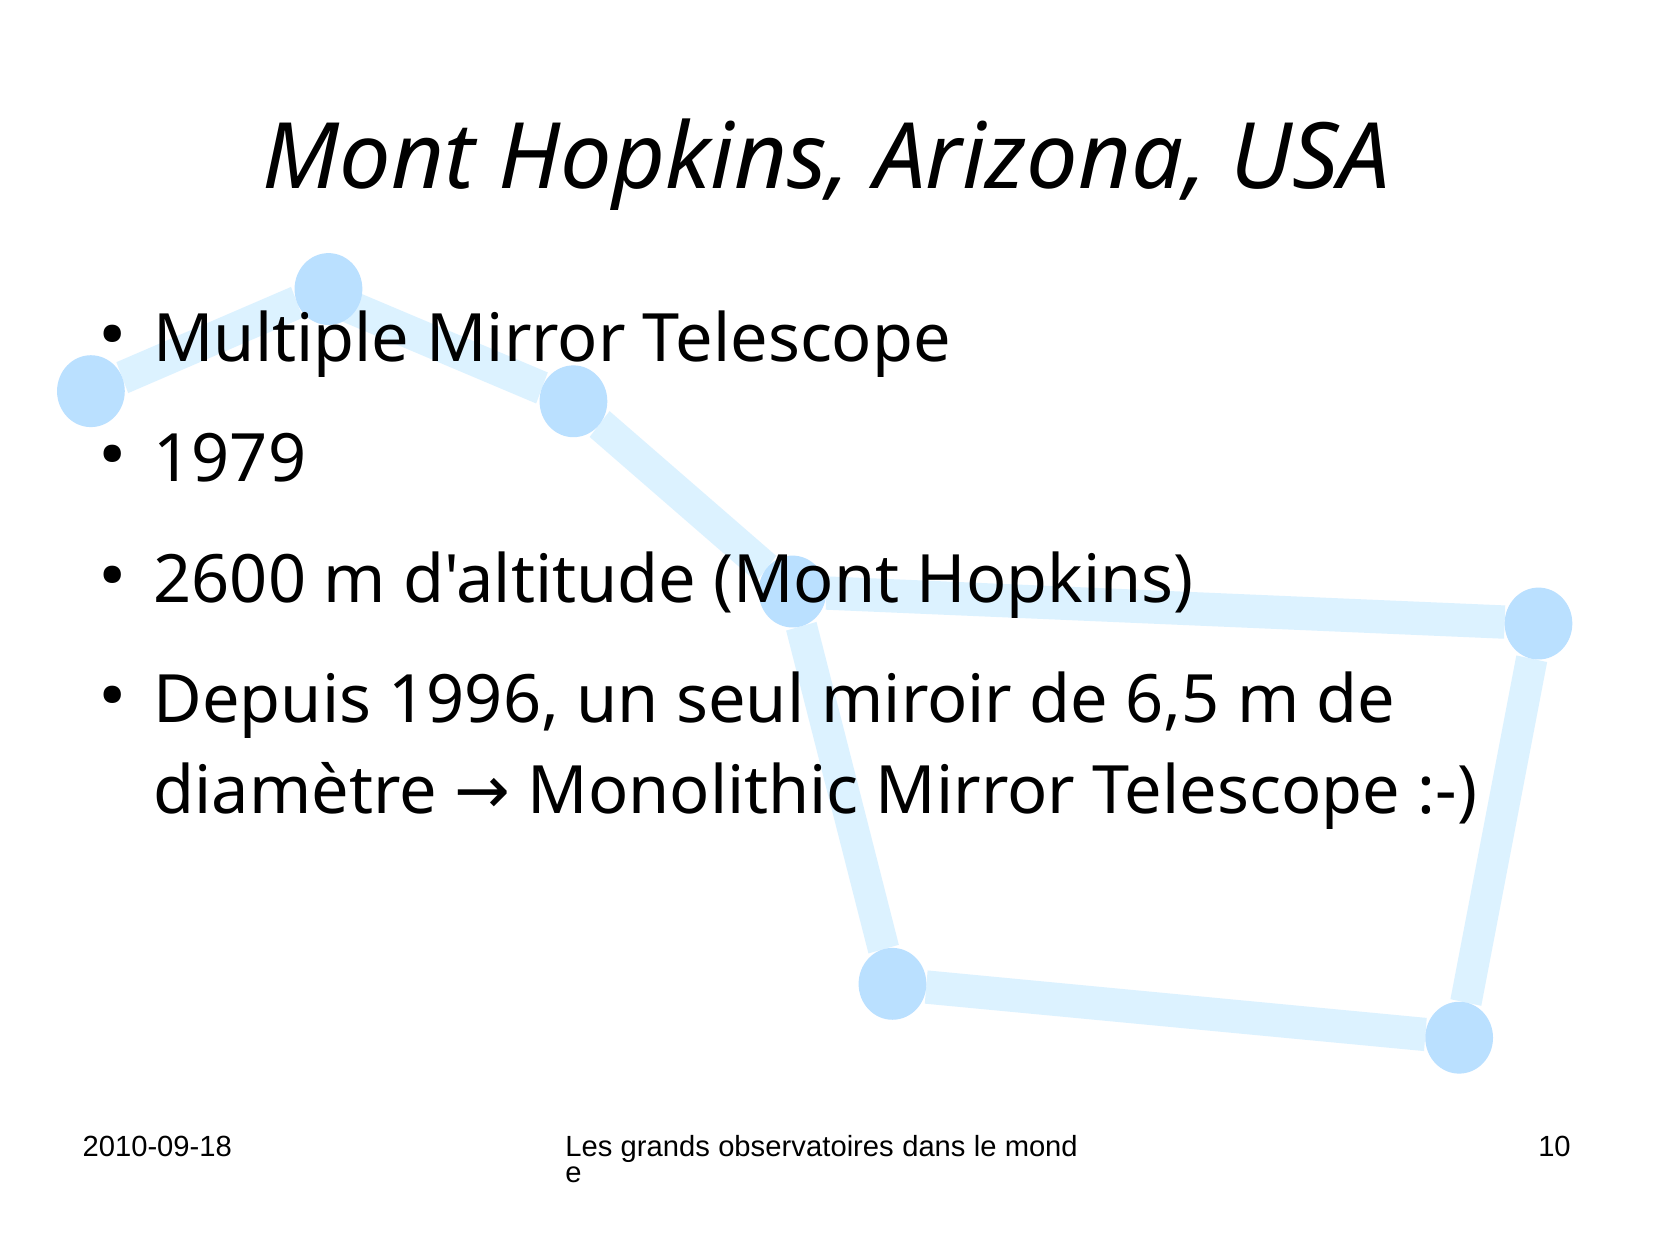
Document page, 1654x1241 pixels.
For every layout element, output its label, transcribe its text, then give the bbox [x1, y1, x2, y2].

title Mont Hopkins, Arizona, USA [82, 56, 1571, 250]
list Multiple Mirror Telescope 1979 2600 m d'altitude (Mont Hopkins) Depuis 1996, un seul miroir de 6,5 m de diamètre → Monolithic Mirror Telescope :-) [82, 290, 1571, 1109]
